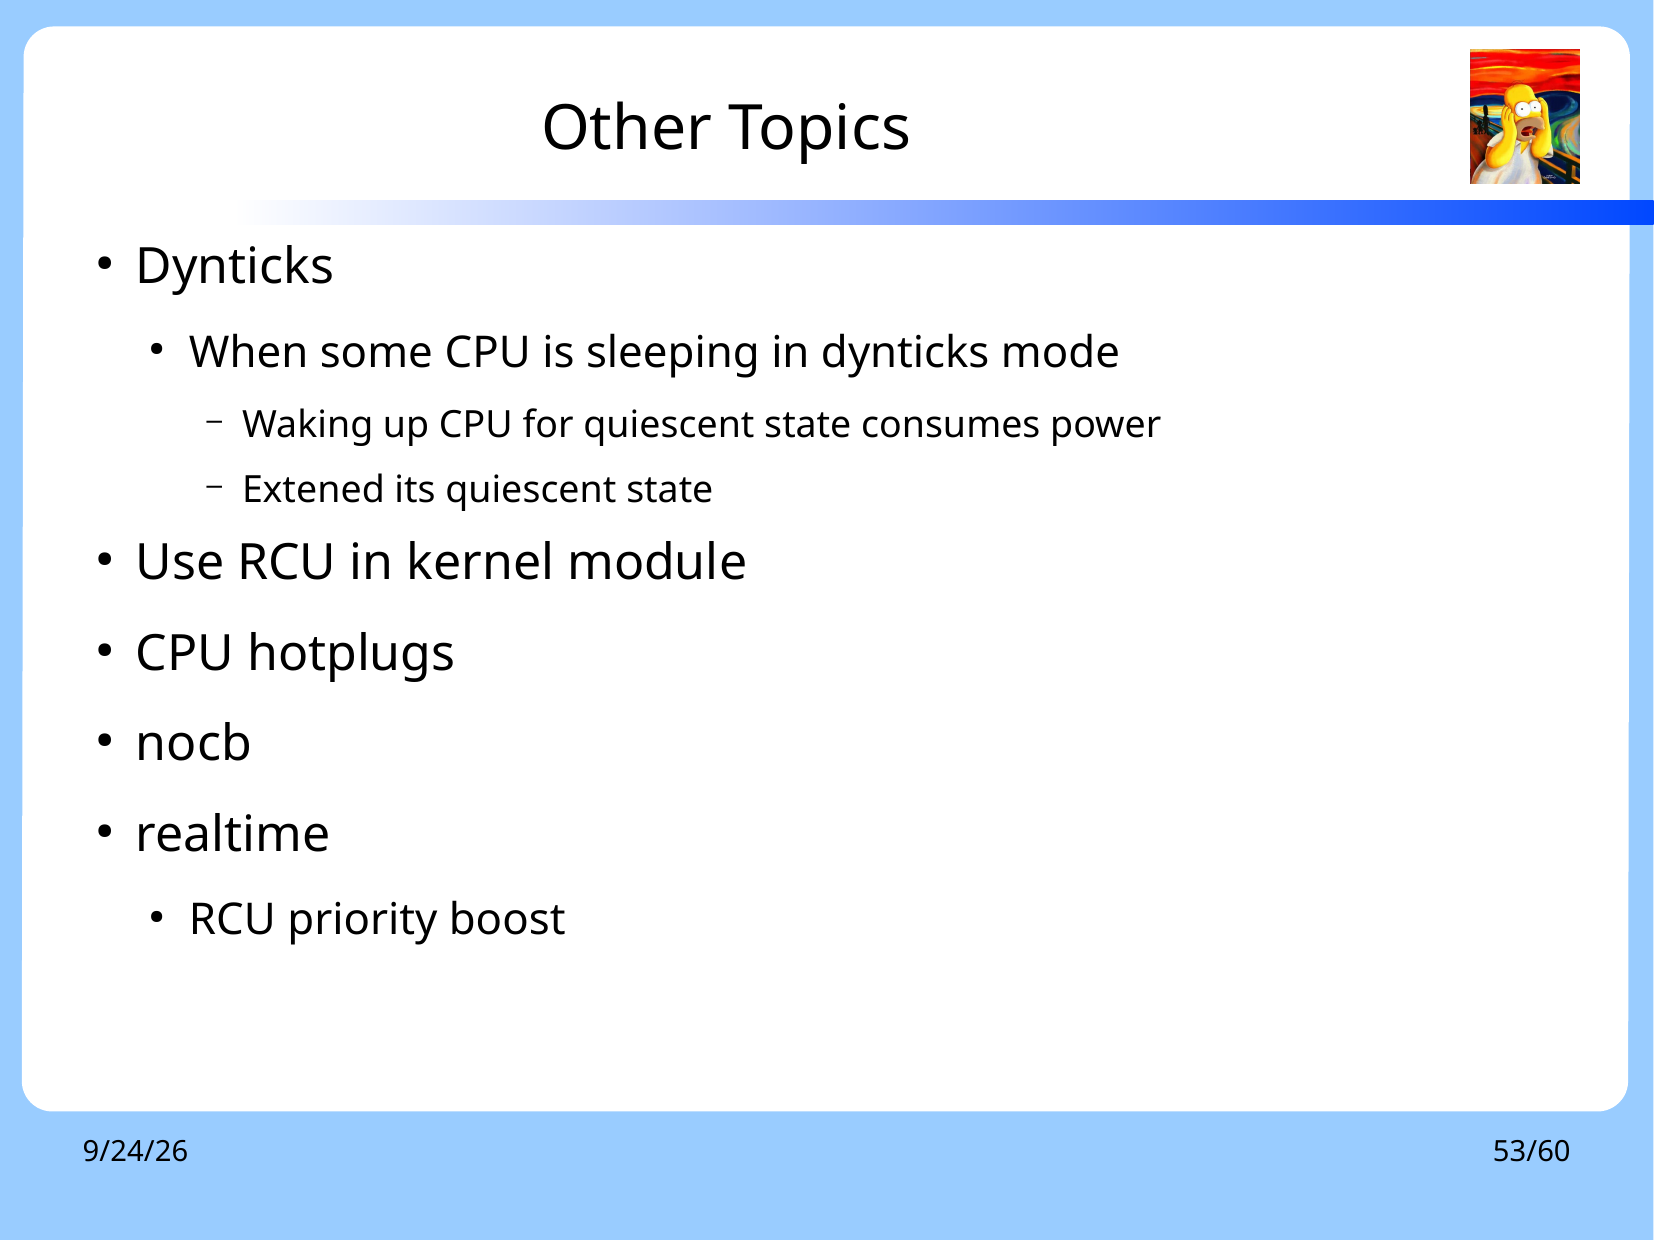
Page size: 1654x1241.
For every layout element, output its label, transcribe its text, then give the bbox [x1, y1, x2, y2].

picture [1470, 49, 1580, 184]
list Dynticks When some CPU is sleeping in dynticks mode Waking up CPU for quiescent state consumes power Extened its quiescent state Use RCU in kernel module CPU hotplugs nocb realtime RCU priority boost [82, 230, 1571, 950]
title Other Topics [82, 49, 1371, 201]
